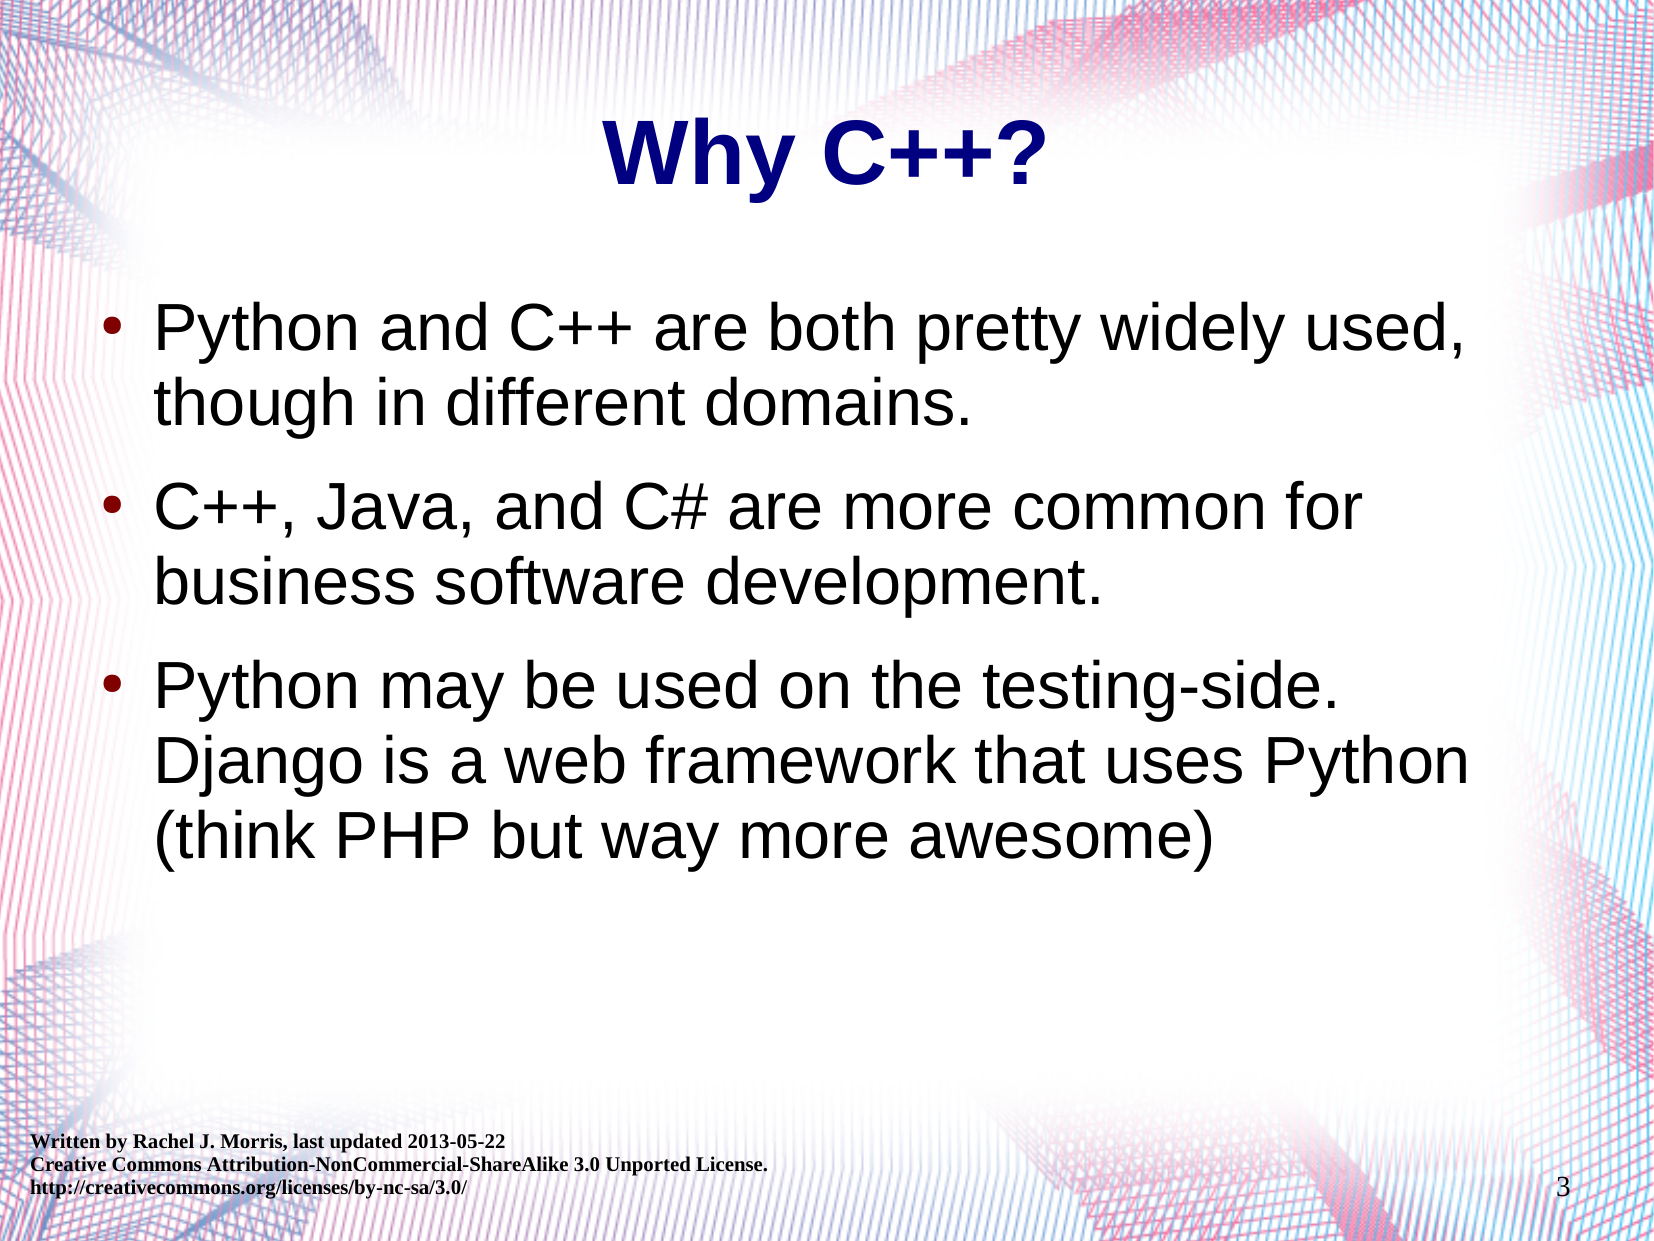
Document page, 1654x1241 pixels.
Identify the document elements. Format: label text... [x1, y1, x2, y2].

picture [0, 0, 1654, 1241]
list Python and C++ are both pretty widely used, though in different domains. C++, Java, and C# are more common for business software development. Python may be used on the testing-side. Django is a web framework that uses Python (think PHP but way more awesome) [82, 290, 1571, 1010]
title Why C++? [82, 49, 1571, 257]
